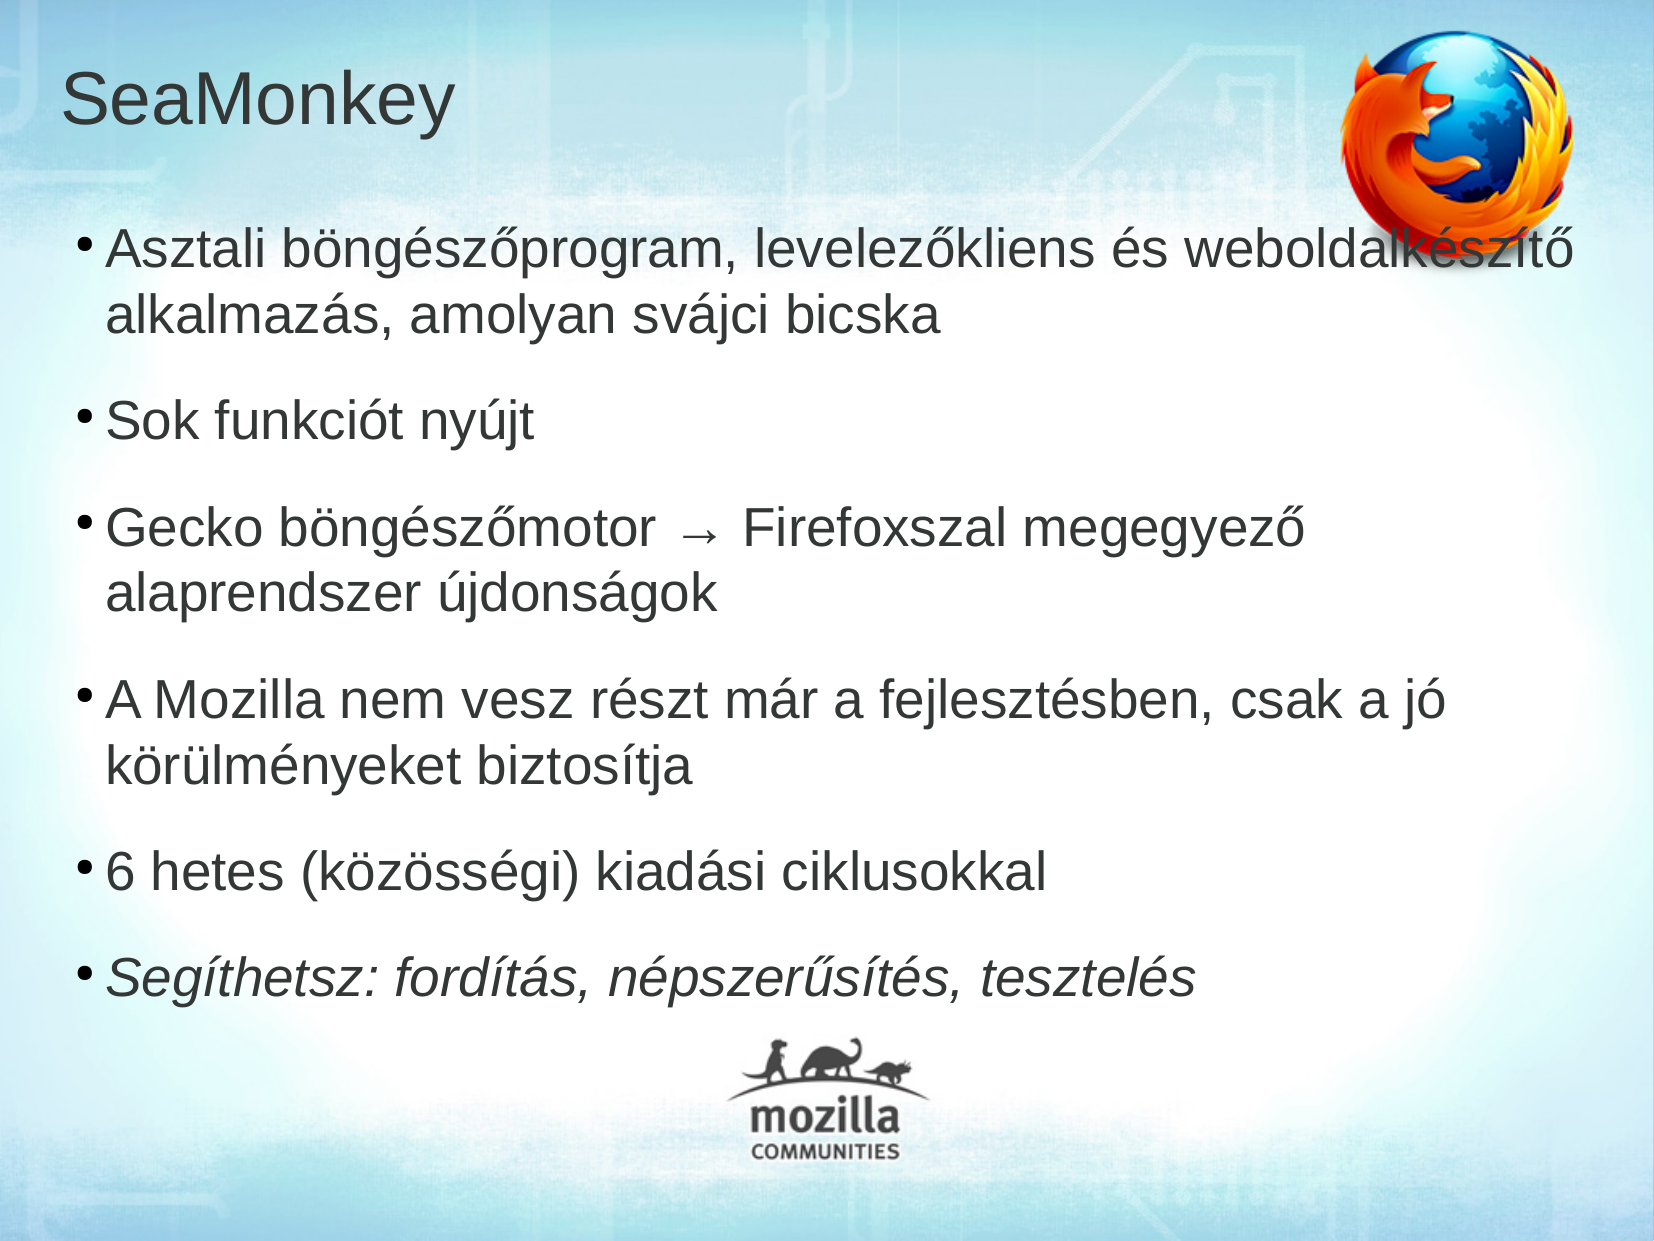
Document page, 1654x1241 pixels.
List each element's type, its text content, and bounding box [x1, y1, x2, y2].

title SeaMonkey [51, 0, 1323, 189]
list Asztali böngészőprogram, levelezőkliens és weboldalkészítő alkalmazás, amolyan svájci bicska Sok funkciót nyújt Gecko böngészőmotor → Firefoxszal megegyező alaprendszer újdonságok A Mozilla nem vesz részt már a fejlesztésben, csak a jó körülményeket biztosítja 6 hetes (közösségi) kiadási ciklusokkal Segíthetsz: fordítás, népszerűsítés, tesztelés [51, 200, 1602, 1020]
picture [0, 0, 1654, 1241]
